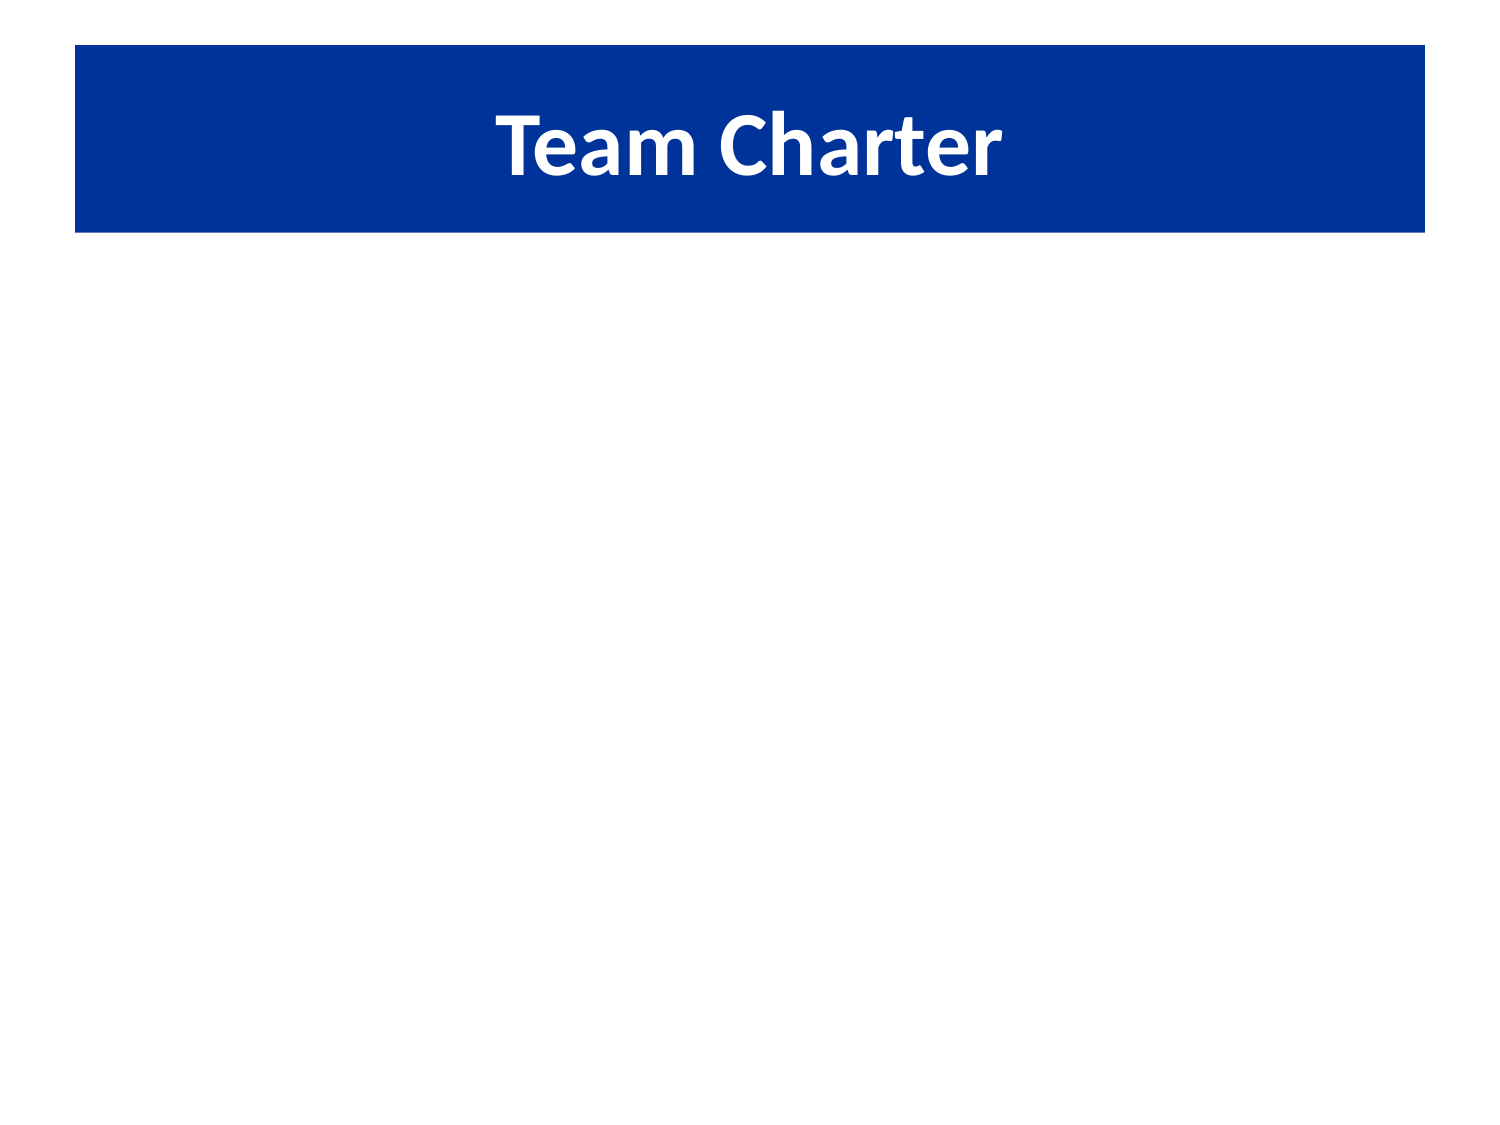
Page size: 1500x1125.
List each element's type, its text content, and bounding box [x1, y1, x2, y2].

title Team Charter [75, 45, 1425, 233]
